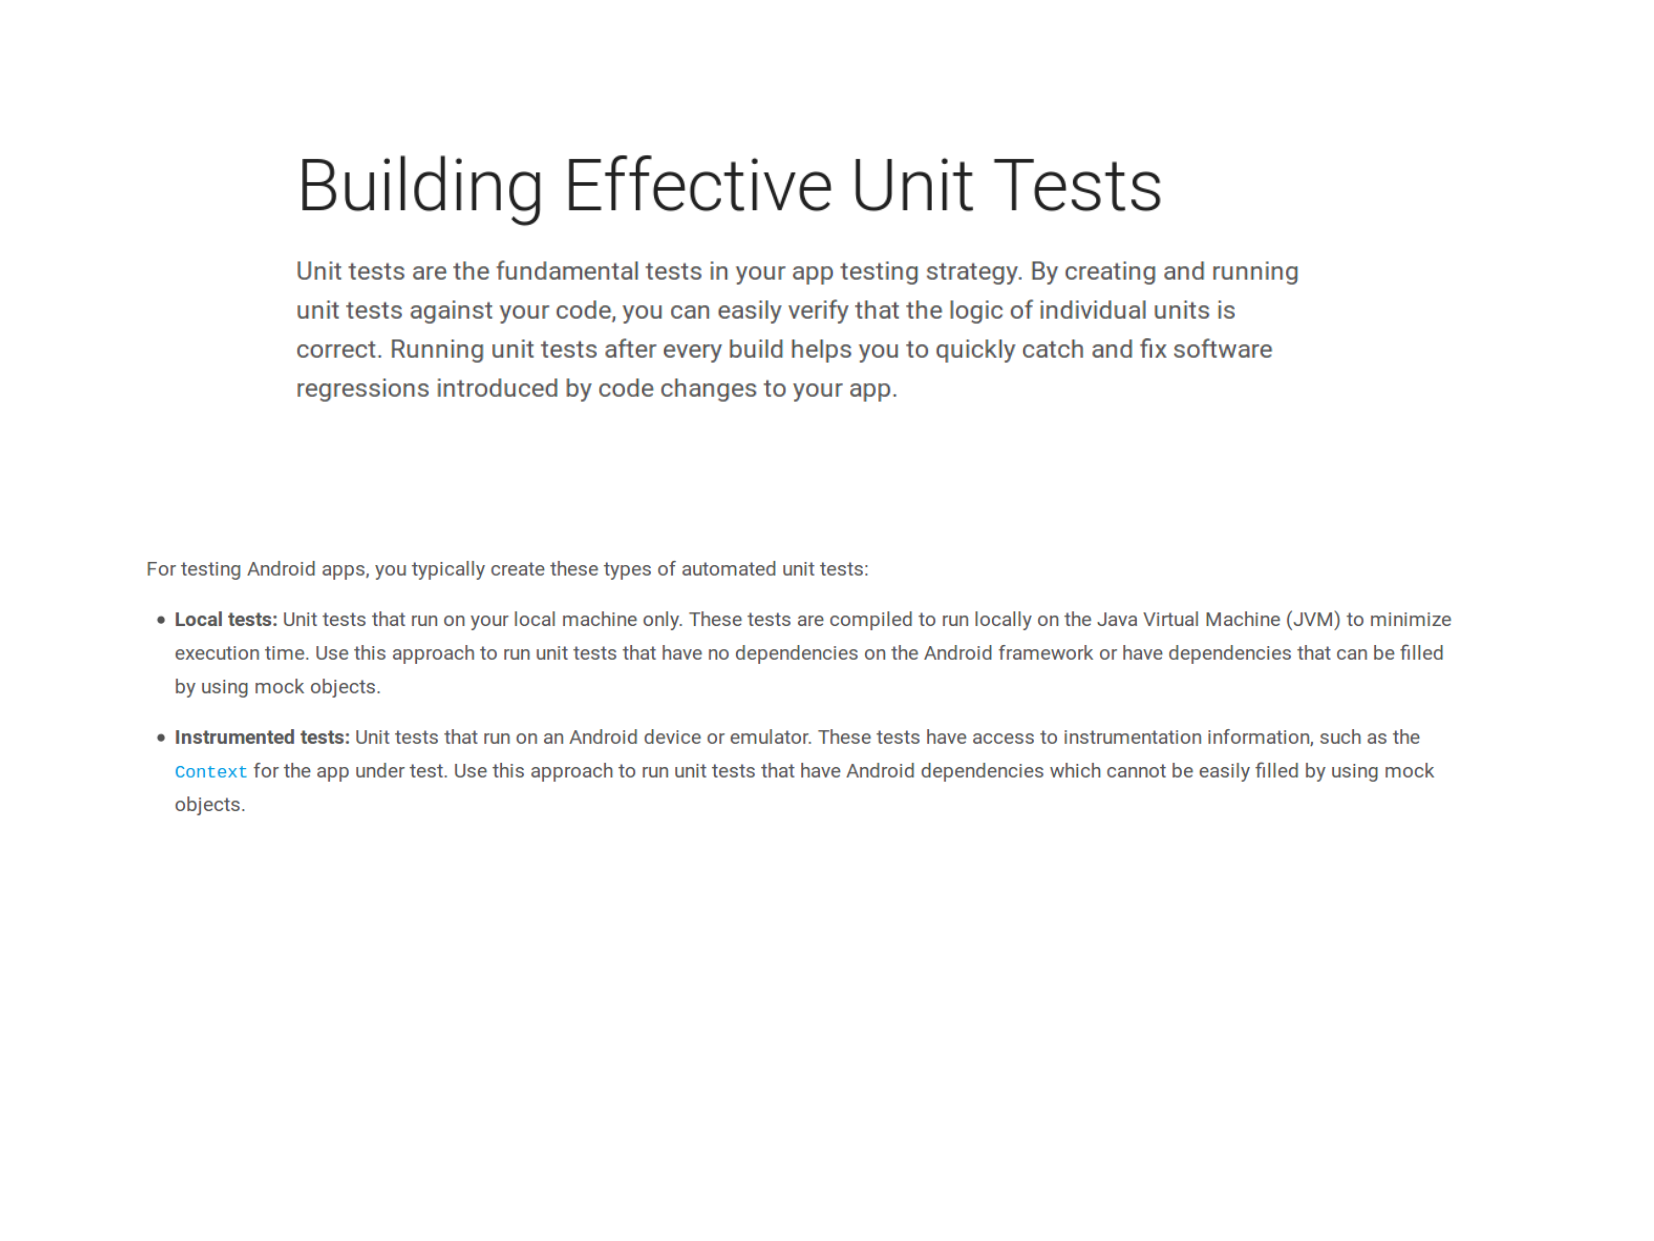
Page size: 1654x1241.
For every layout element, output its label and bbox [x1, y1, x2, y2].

picture [267, 153, 1347, 431]
picture [118, 543, 1524, 828]
